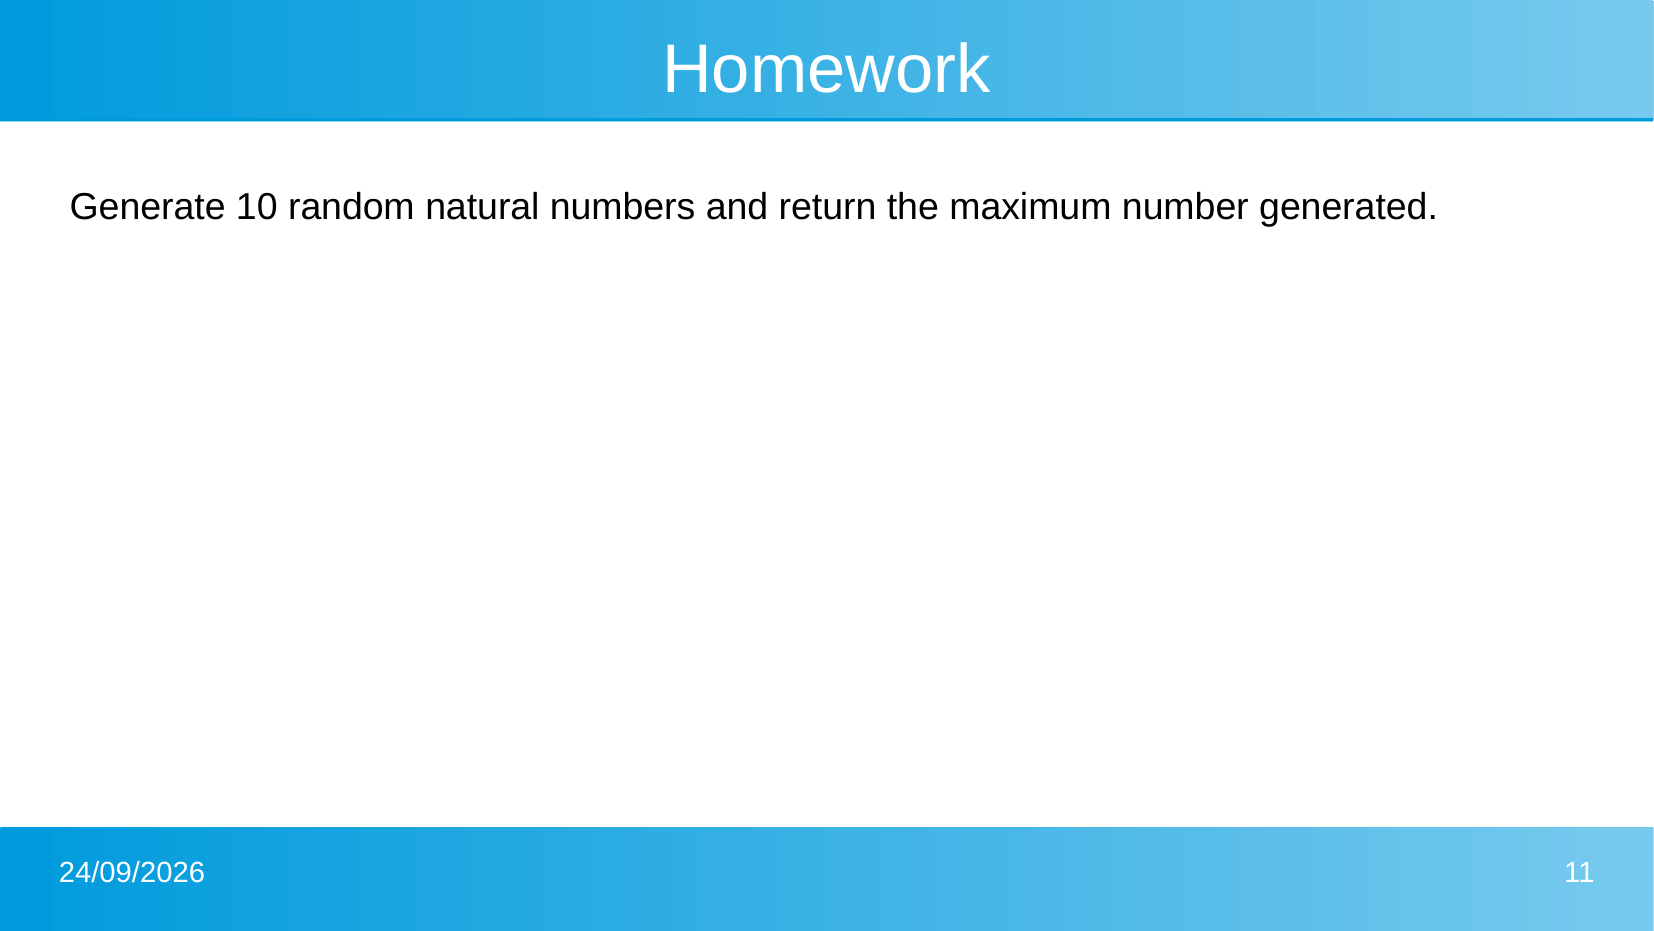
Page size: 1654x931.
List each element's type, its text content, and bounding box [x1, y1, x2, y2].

text_box Generate 10 random natural numbers and return the maximum number generated. [54, 178, 1496, 235]
title Homework [59, 29, 1595, 108]
